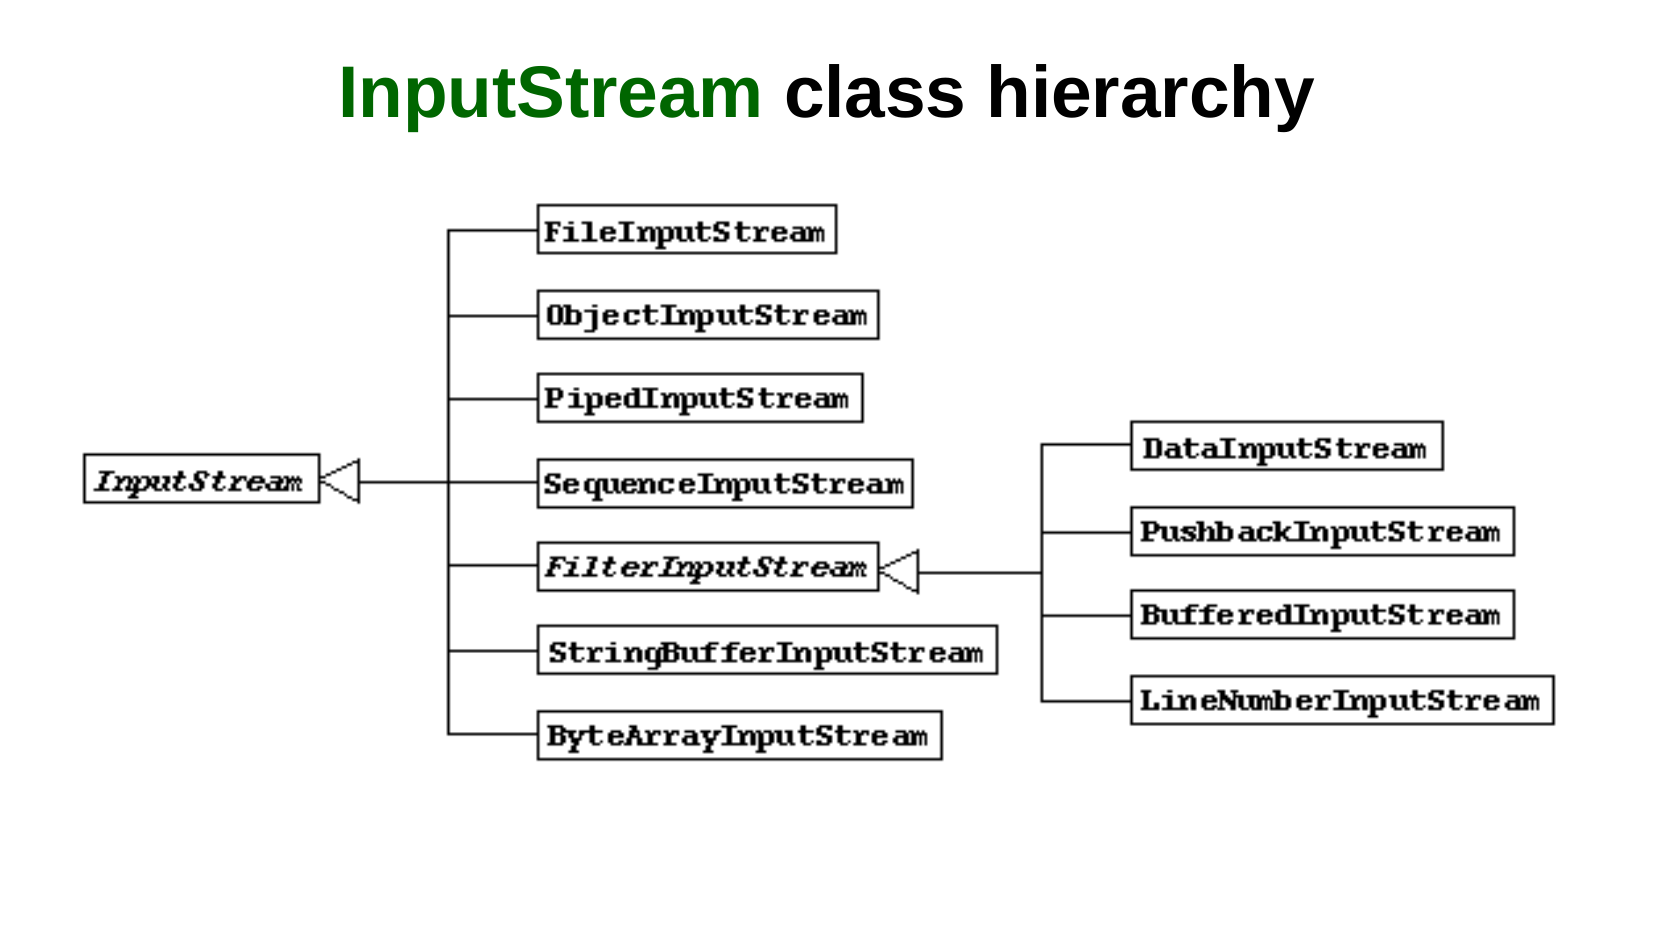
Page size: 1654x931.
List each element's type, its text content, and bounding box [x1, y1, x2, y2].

title InputStream class hierarchy [82, 37, 1571, 147]
picture [47, 177, 1619, 789]
